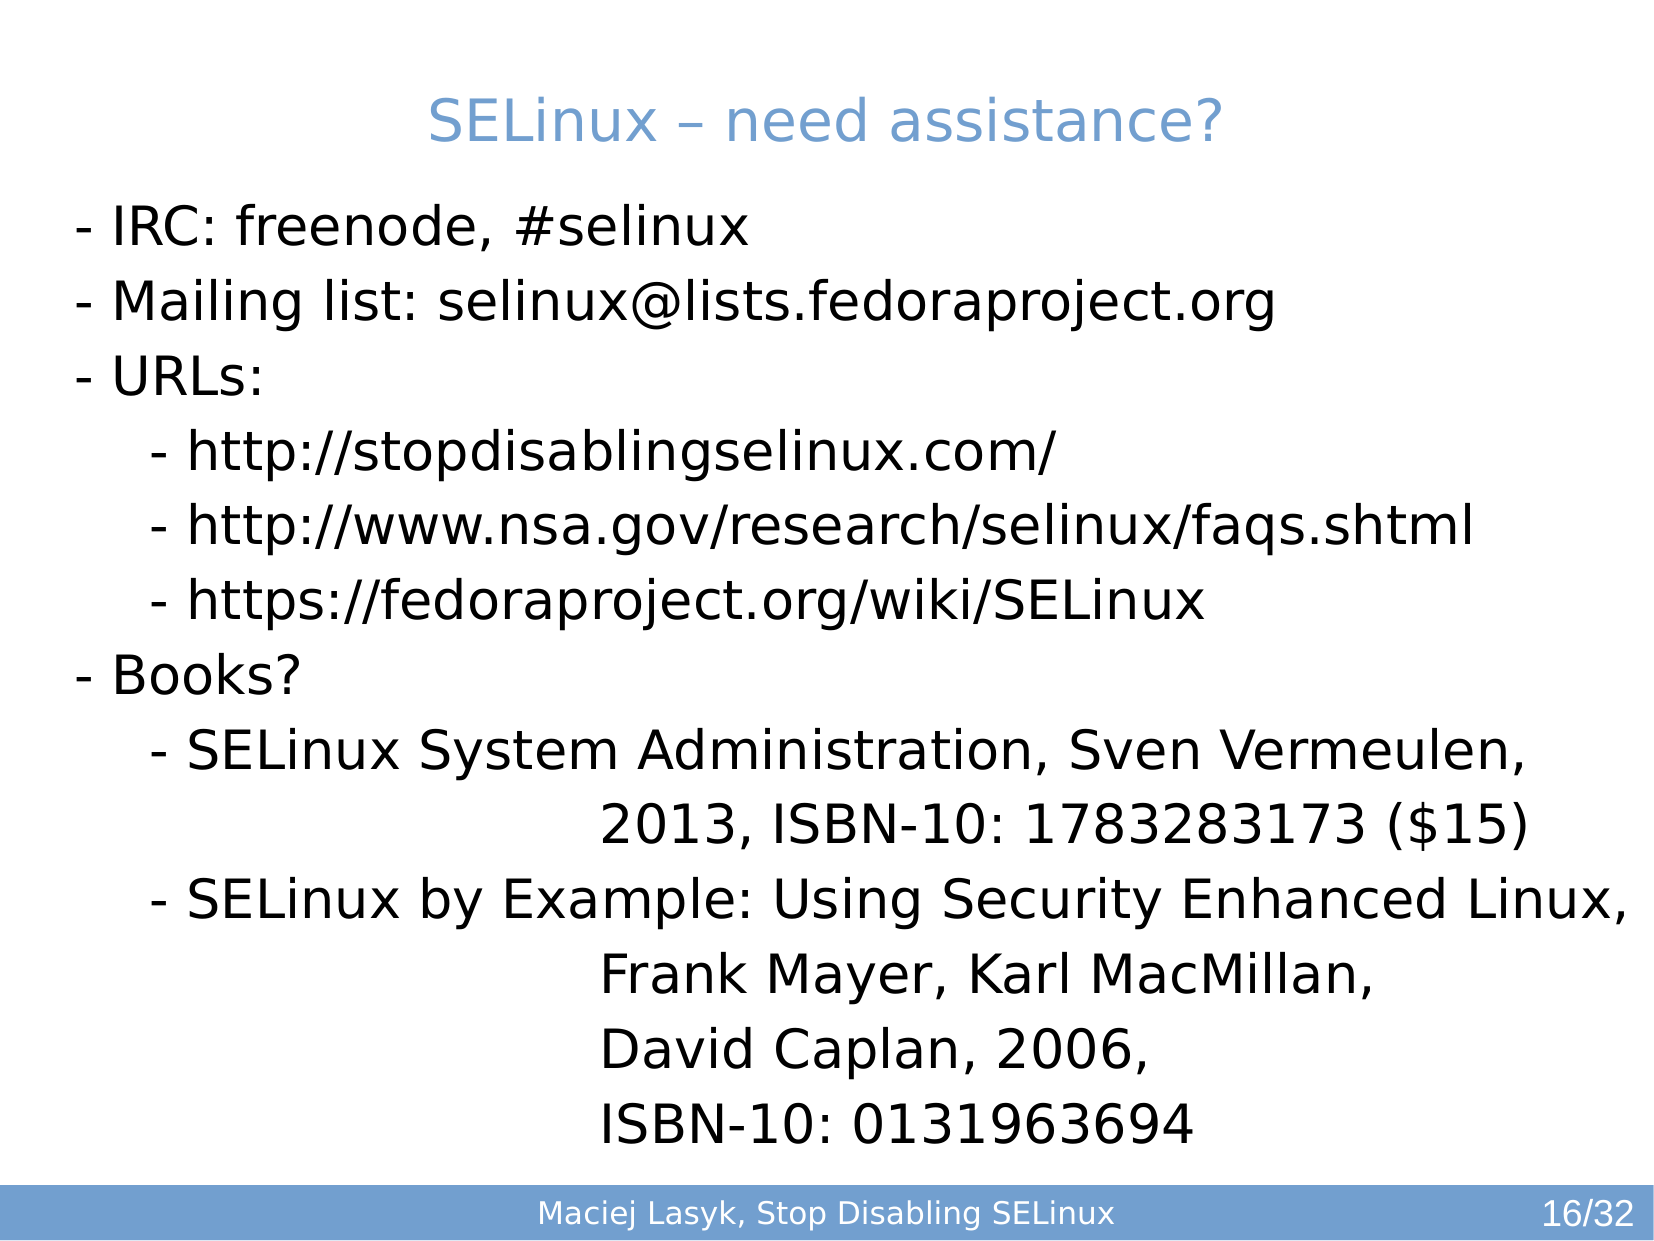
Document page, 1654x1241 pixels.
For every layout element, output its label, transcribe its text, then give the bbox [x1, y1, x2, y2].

text_box [1650, 1185, 1654, 1241]
text_box Maciej Lasyk, Stop Disabling SELinux [522, 1188, 1132, 1240]
text_box [0, 1185, 1516, 1241]
text_box - IRC: freenode, #selinux - Mailing list: selinux@lists.fedoraproject.org - URLs: - http://stopdisablingselinux.com/ - http://www.nsa.gov/research/selinux/faqs.shtml - https://fedoraproject.org/wiki/SELinux - Books? - SELinux System Administration, Sven Vermeulen, 2013, ISBN-10: 1783283173 ($15) - SELinux by Example: Using Security Enhanced Linux, Frank Mayer, Karl MacMillan, David Caplan, 2006, ISBN-10: 0131963694 [60, 187, 1654, 1164]
text_box SELinux – need assistance? [412, 79, 1241, 163]
text_box 16/32 [1516, 1185, 1650, 1241]
